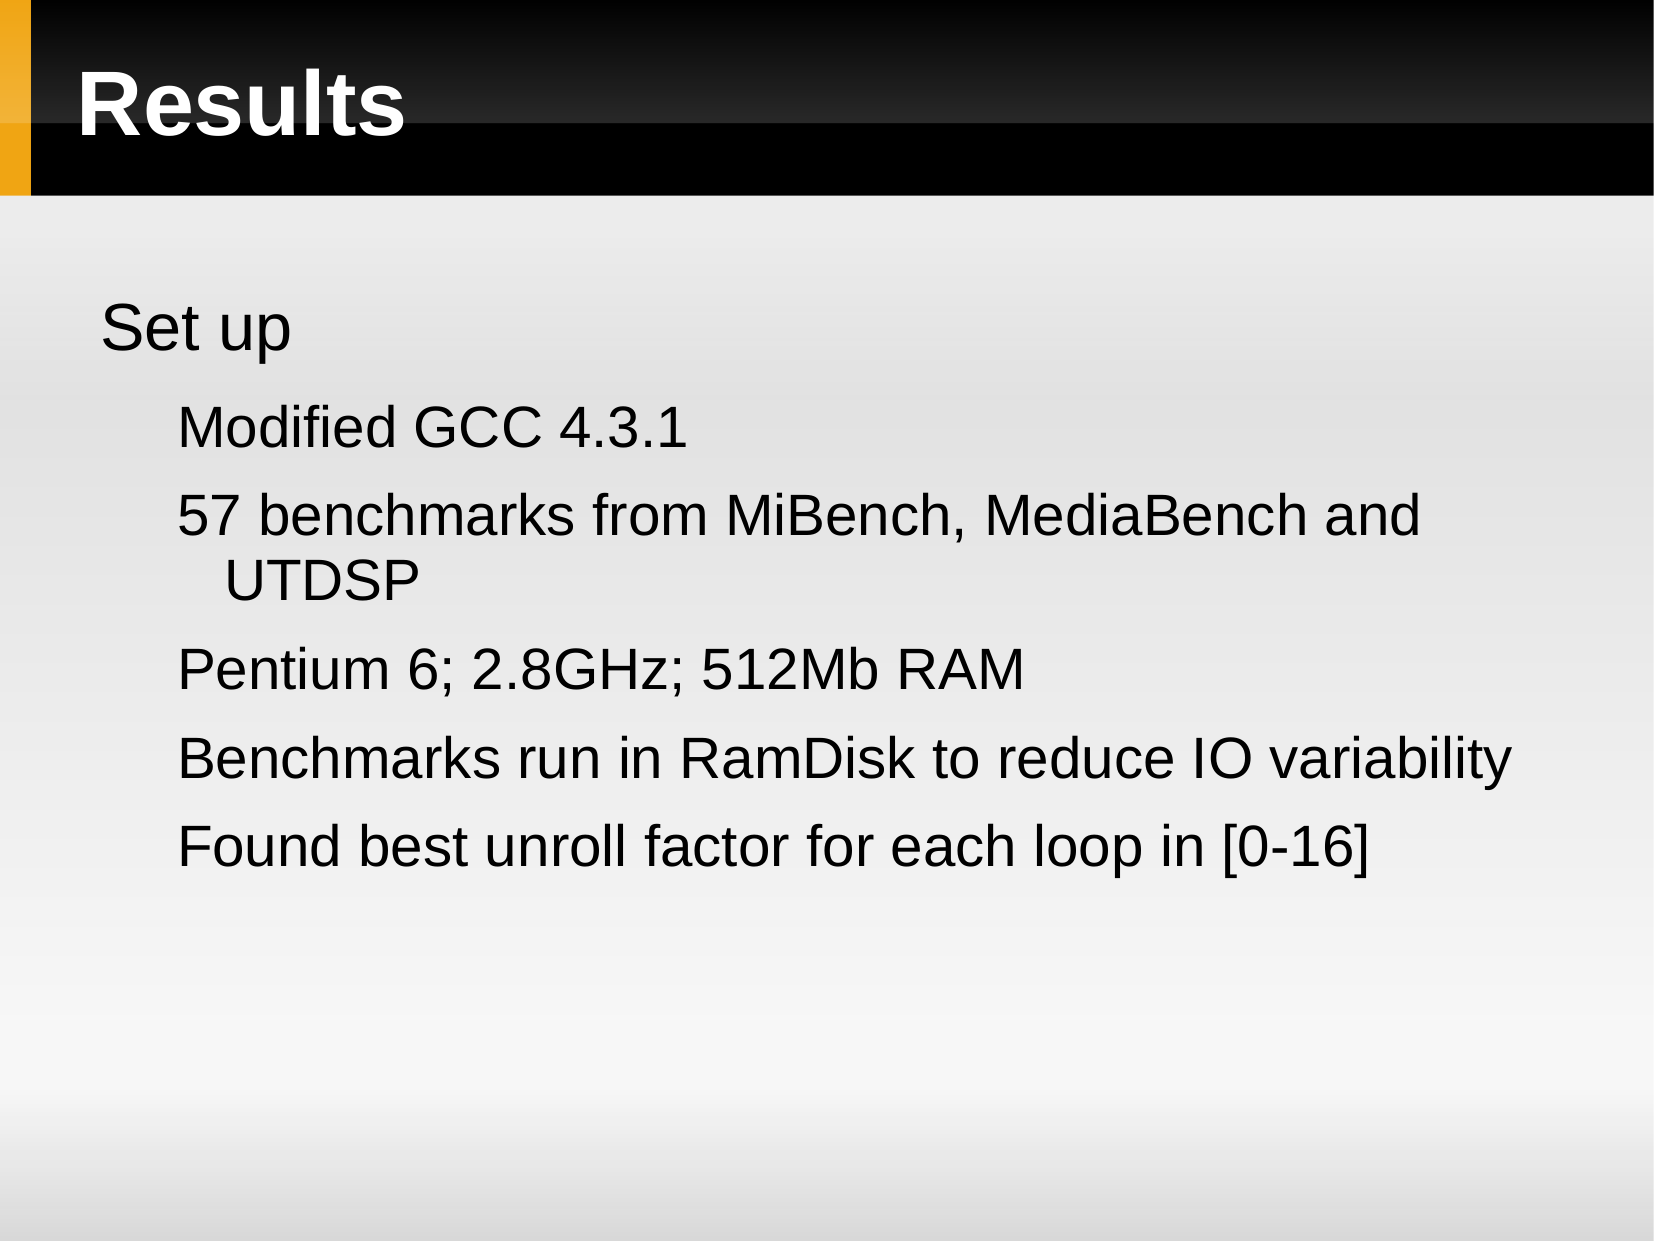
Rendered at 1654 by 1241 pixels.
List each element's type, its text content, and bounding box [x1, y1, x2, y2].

list Set up Modified GCC 4.3.1 57 benchmarks from MiBench, MediaBench and UTDSP Pentium 6; 2.8GHz; 512Mb RAM Benchmarks run in RamDisk to reduce IO variability Found best unroll factor for each loop in [0-16] [82, 290, 1571, 1162]
title Results [76, 7, 1565, 200]
picture [0, 0, 1654, 1241]
